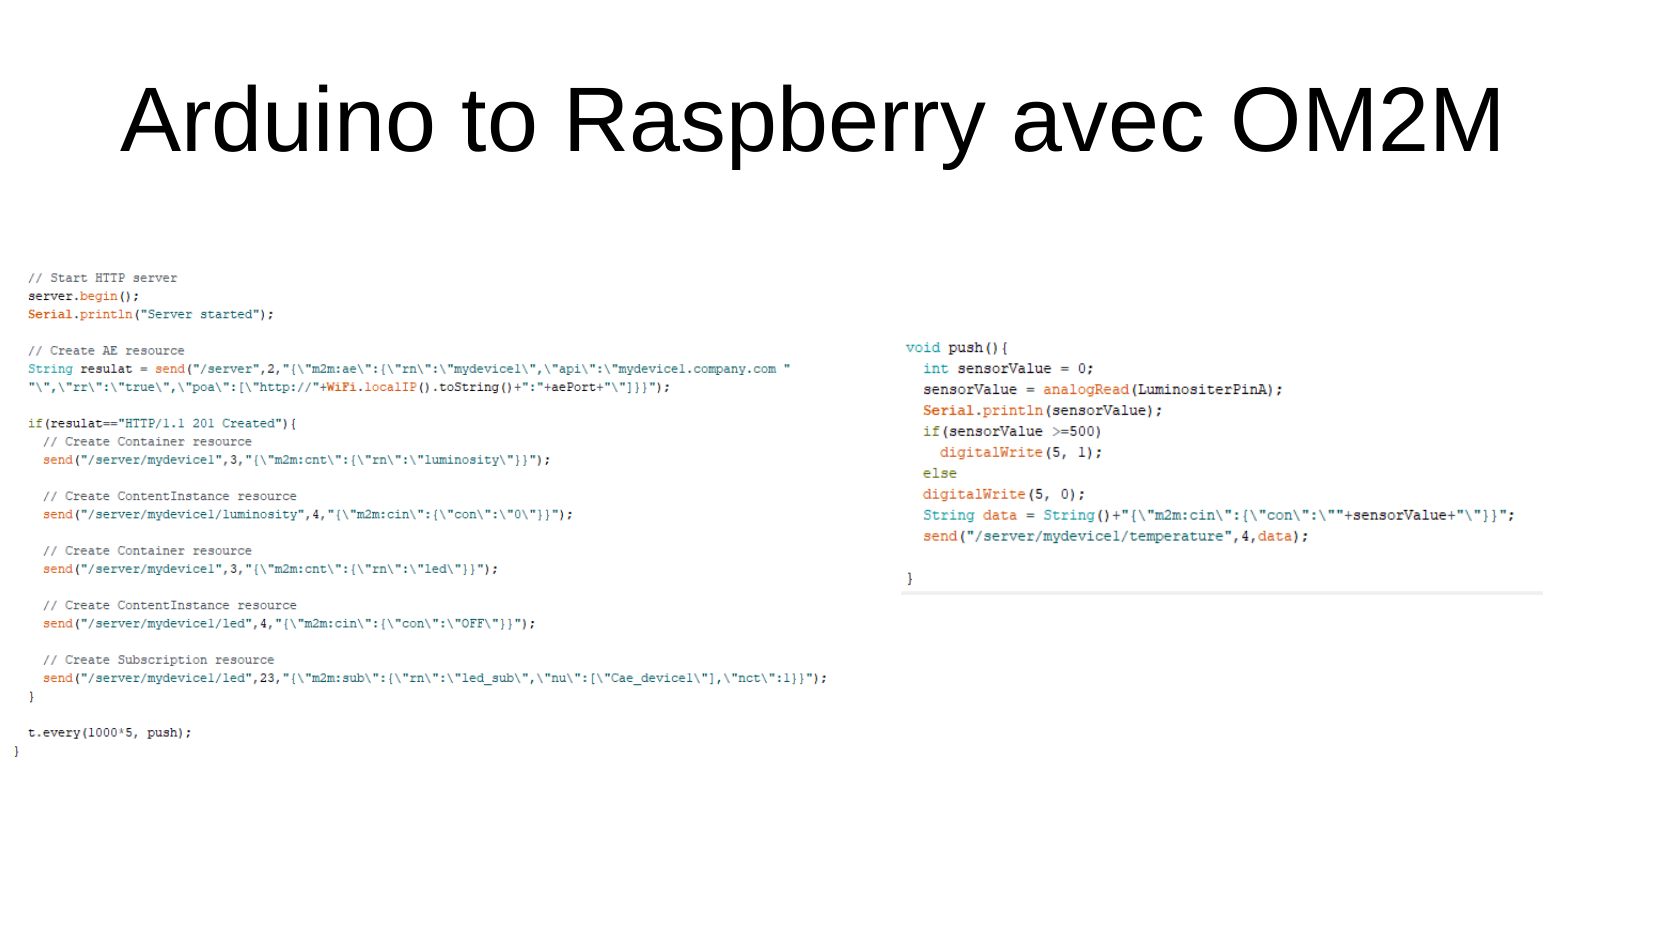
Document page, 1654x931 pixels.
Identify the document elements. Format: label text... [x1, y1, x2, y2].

picture [13, 268, 844, 758]
title Arduino to Raspberry avec OM2M [82, 37, 1571, 193]
picture [901, 335, 1543, 595]
